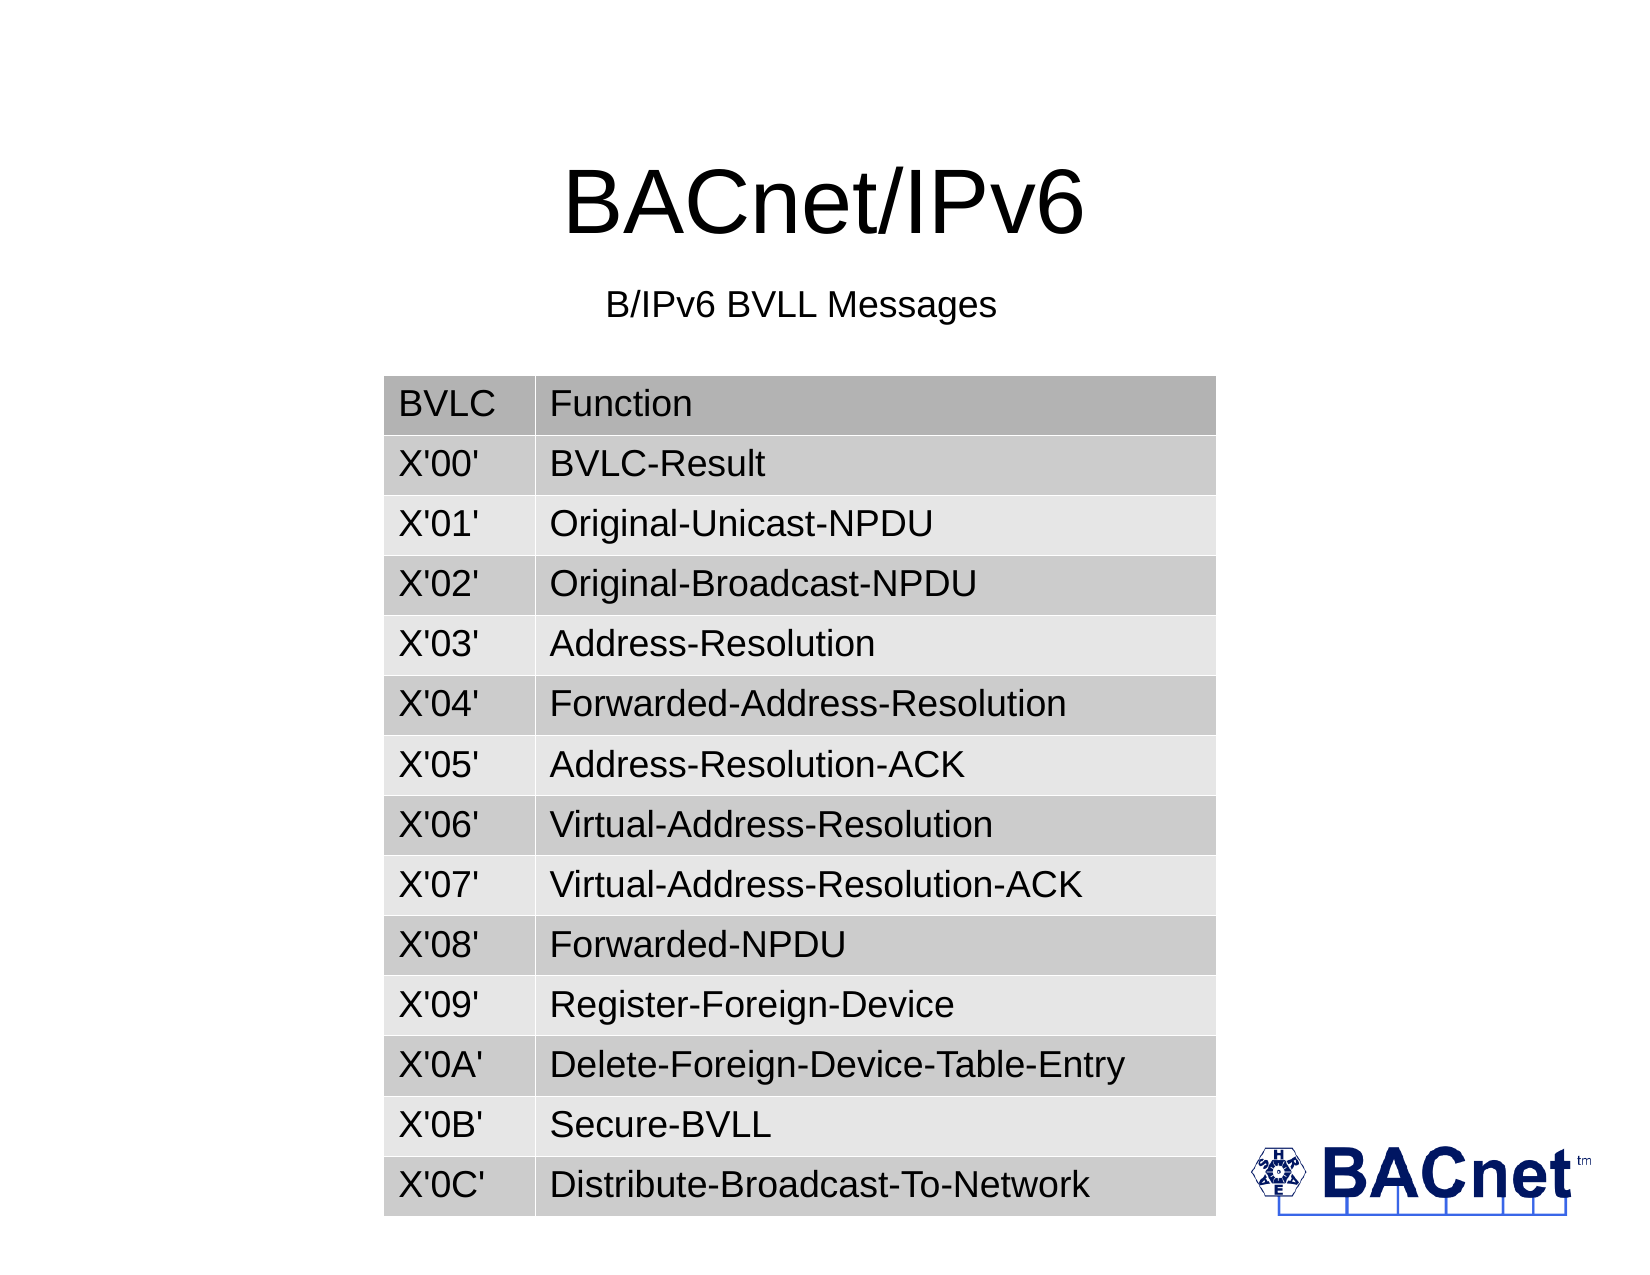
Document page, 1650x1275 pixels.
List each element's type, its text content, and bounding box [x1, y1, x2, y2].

table_cell X'05' [384, 736, 535, 795]
table_cell X'07' [384, 856, 535, 915]
table_cell X'0A' [384, 1036, 535, 1096]
table_cell Address-Resolution-ACK [536, 736, 1216, 795]
table_cell Secure-BVLL [536, 1097, 1216, 1156]
table_cell X'09' [384, 976, 535, 1035]
picture [1251, 1146, 1591, 1216]
table_cell Delete-Foreign-Device-Table-Entry [536, 1036, 1216, 1096]
table_cell Original-Broadcast-NPDU [536, 556, 1216, 615]
table_cell Original-Unicast-NPDU [536, 496, 1216, 555]
table_cell BVLC-Result [536, 436, 1216, 495]
table_cell X'06' [384, 796, 535, 855]
table_cell X'04' [384, 676, 535, 735]
table_cell X'08' [384, 916, 535, 975]
table_cell Forwarded-NPDU [536, 916, 1216, 975]
table_cell X'0C' [384, 1157, 535, 1216]
table_cell Virtual-Address-Resolution [536, 796, 1216, 855]
table_header BVLC [384, 376, 535, 435]
table_cell X'02' [384, 556, 535, 615]
table_header Function [536, 376, 1216, 435]
table_cell Register-Foreign-Device [536, 976, 1216, 1035]
table_cell X'0B' [384, 1097, 535, 1156]
table_cell Forwarded-Address-Resolution [536, 676, 1216, 735]
title BACnet/IPv6 [135, 112, 1515, 291]
table_cell X'00' [384, 436, 535, 495]
table_cell Address-Resolution [536, 616, 1216, 675]
table_cell X'01' [384, 496, 535, 555]
text_box B/IPv6 BVLL Messages [389, 276, 1215, 345]
table_cell X'03' [384, 616, 535, 675]
table_cell Distribute-Broadcast-To-Network [536, 1157, 1216, 1216]
table_cell Virtual-Address-Resolution-ACK [536, 856, 1216, 915]
